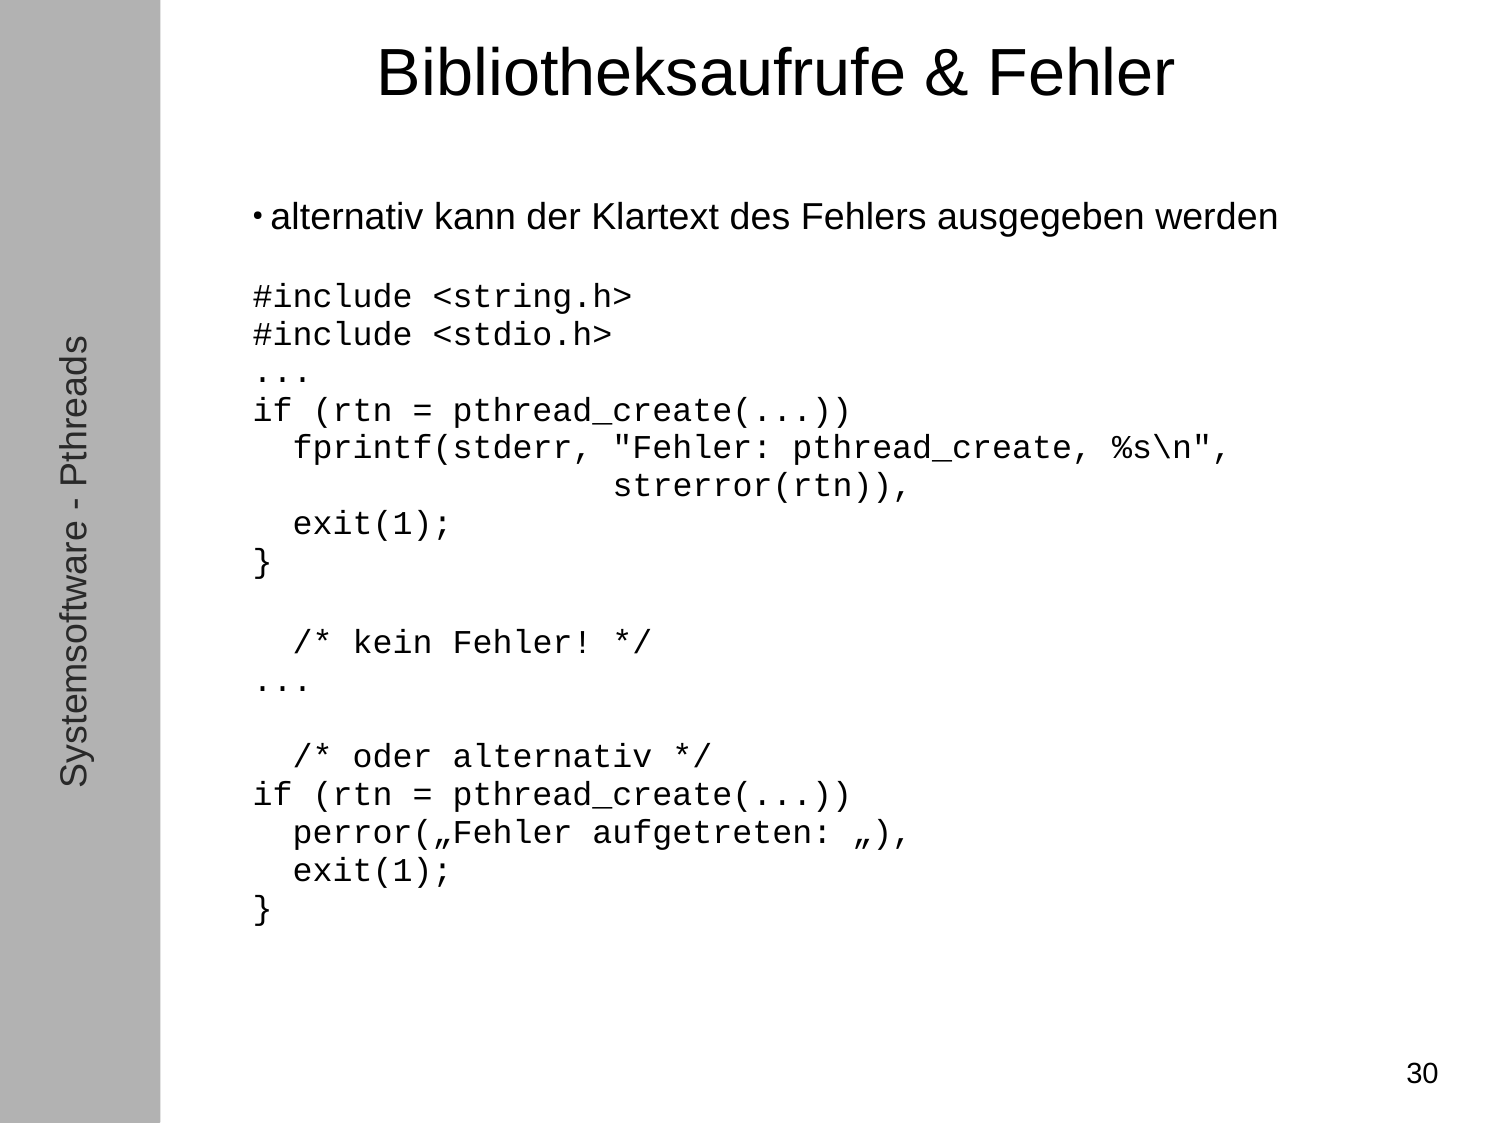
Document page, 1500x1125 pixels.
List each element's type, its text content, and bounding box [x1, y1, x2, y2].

text_box alternativ kann der Klartext des Fehlers ausgegeben werden #include <string.h> #include <stdio.h> ... if (rtn = pthread_create(...)) fprintf(stderr, "Fehler: pthread_create, %s\n", strerror(rtn)), exit(1); } /* kein Fehler! */ ... /* oder alternativ */ if (rtn = pthread_create(...)) perror(„Fehler aufgetreten: „), exit(1); } [237, 187, 1448, 993]
text_box [0, 0, 160, 1123]
text_box <number> [1406, 1057, 1500, 1106]
text_box Bibliotheksaufrufe & Fehler [305, 27, 1248, 123]
text_box Systemsoftware - Pthreads [47, 1, 121, 1124]
